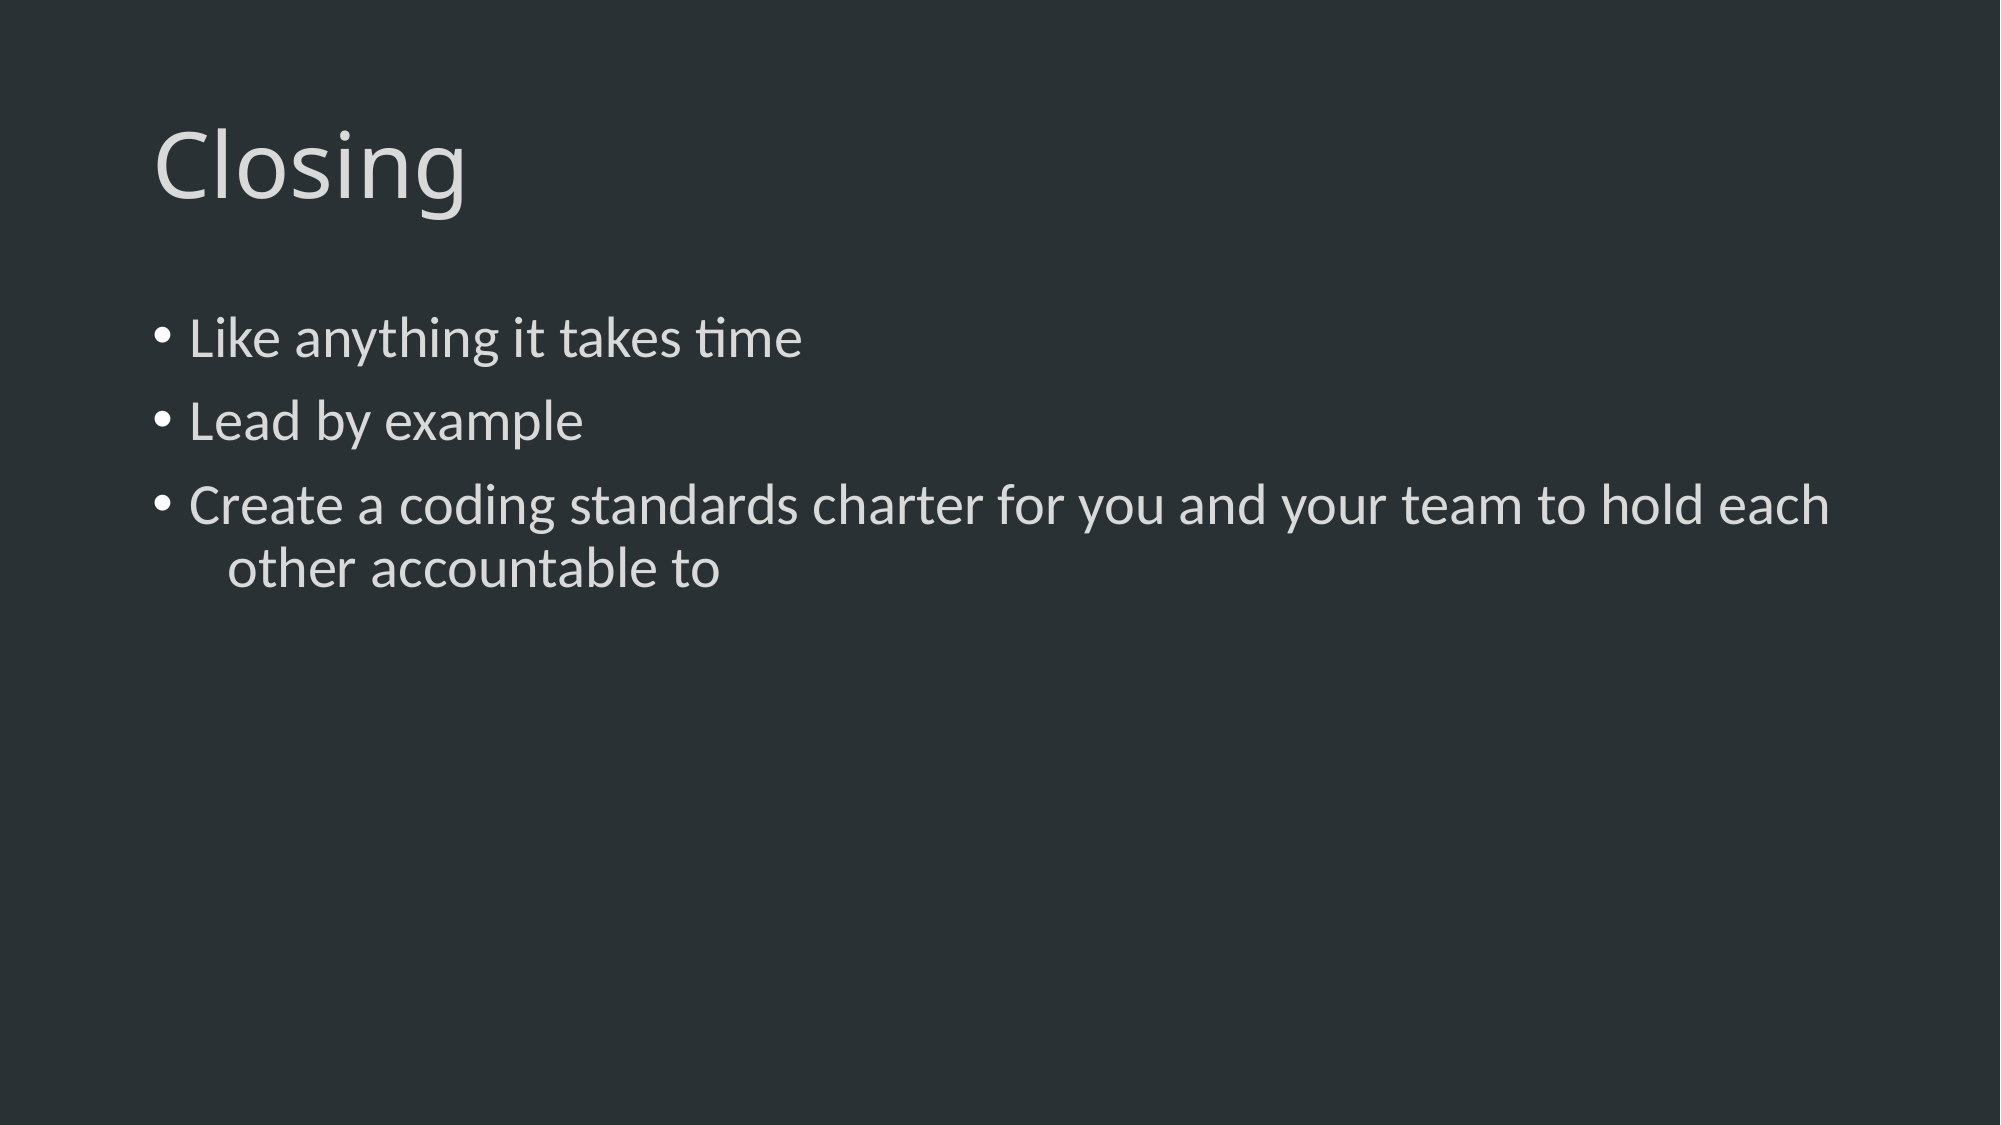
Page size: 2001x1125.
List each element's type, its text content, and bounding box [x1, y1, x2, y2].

list Like anything it takes time Lead by example Create a coding standards charter for you and your team to hold each other accountable to [137, 299, 1863, 1014]
title Closing [137, 59, 1863, 278]
